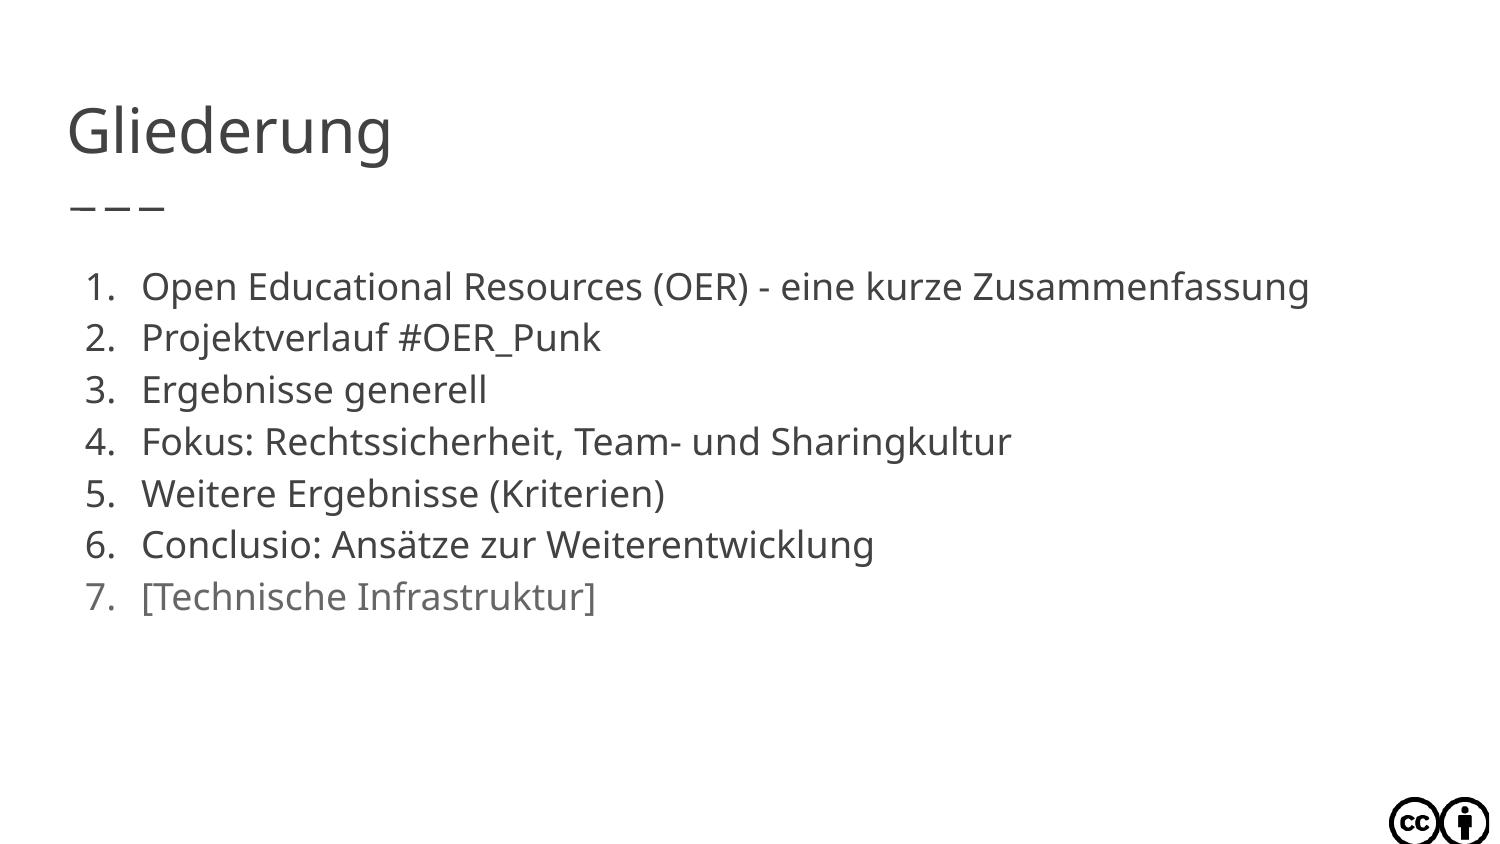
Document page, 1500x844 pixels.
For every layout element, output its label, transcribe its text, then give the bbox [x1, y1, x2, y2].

picture [1389, 797, 1490, 844]
title Gliederung [51, 61, 1449, 182]
list Open Educational Resources (OER) - eine kurze Zusammenfassung Projektverlauf #OER_Punk Ergebnisse generell Fokus: Rechtssicherheit, Team- und Sharingkultur Weitere Ergebnisse (Kriterien) Conclusio: Ansätze zur Weiterentwicklung [Technische Infrastruktur] [51, 240, 1449, 750]
